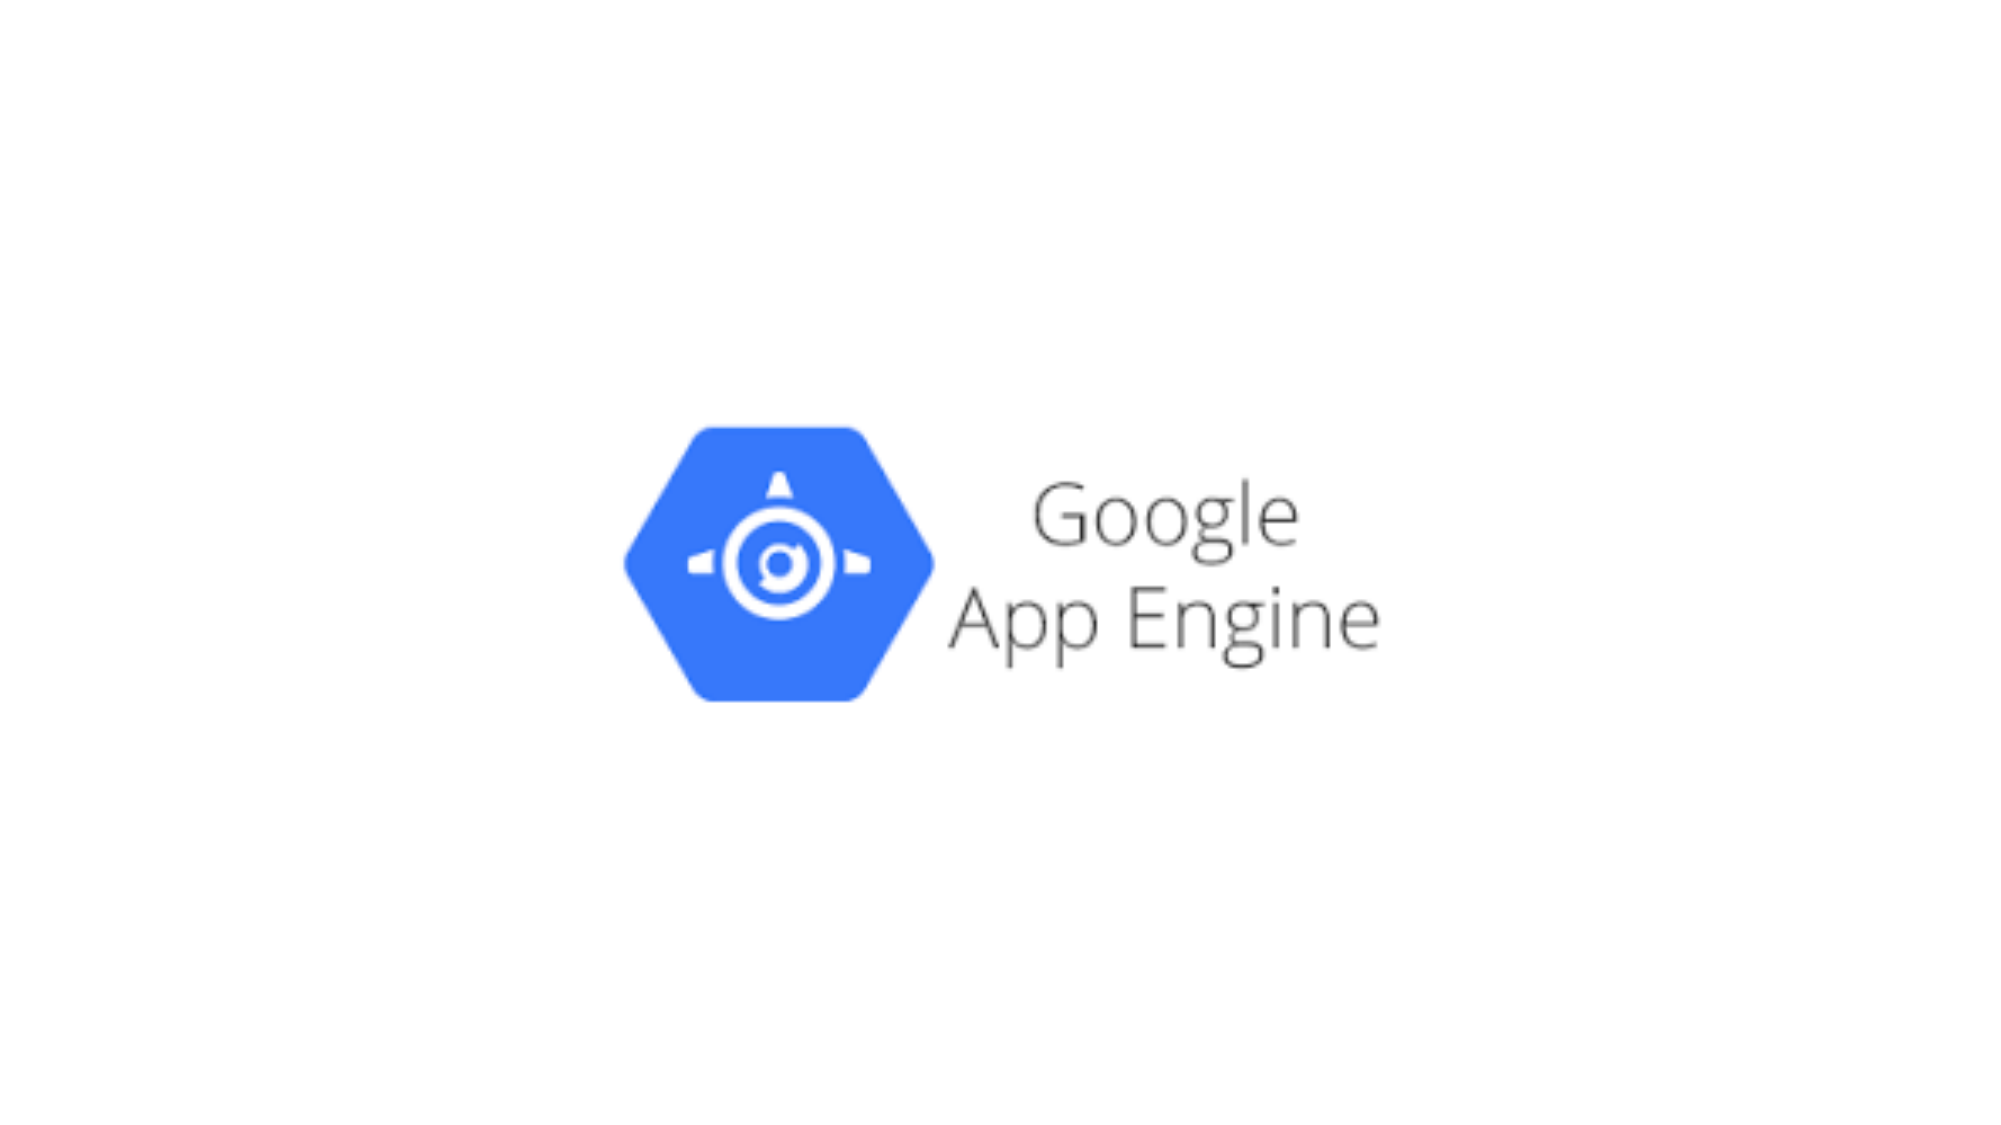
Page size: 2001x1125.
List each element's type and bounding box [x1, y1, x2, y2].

picture [524, 260, 1476, 865]
